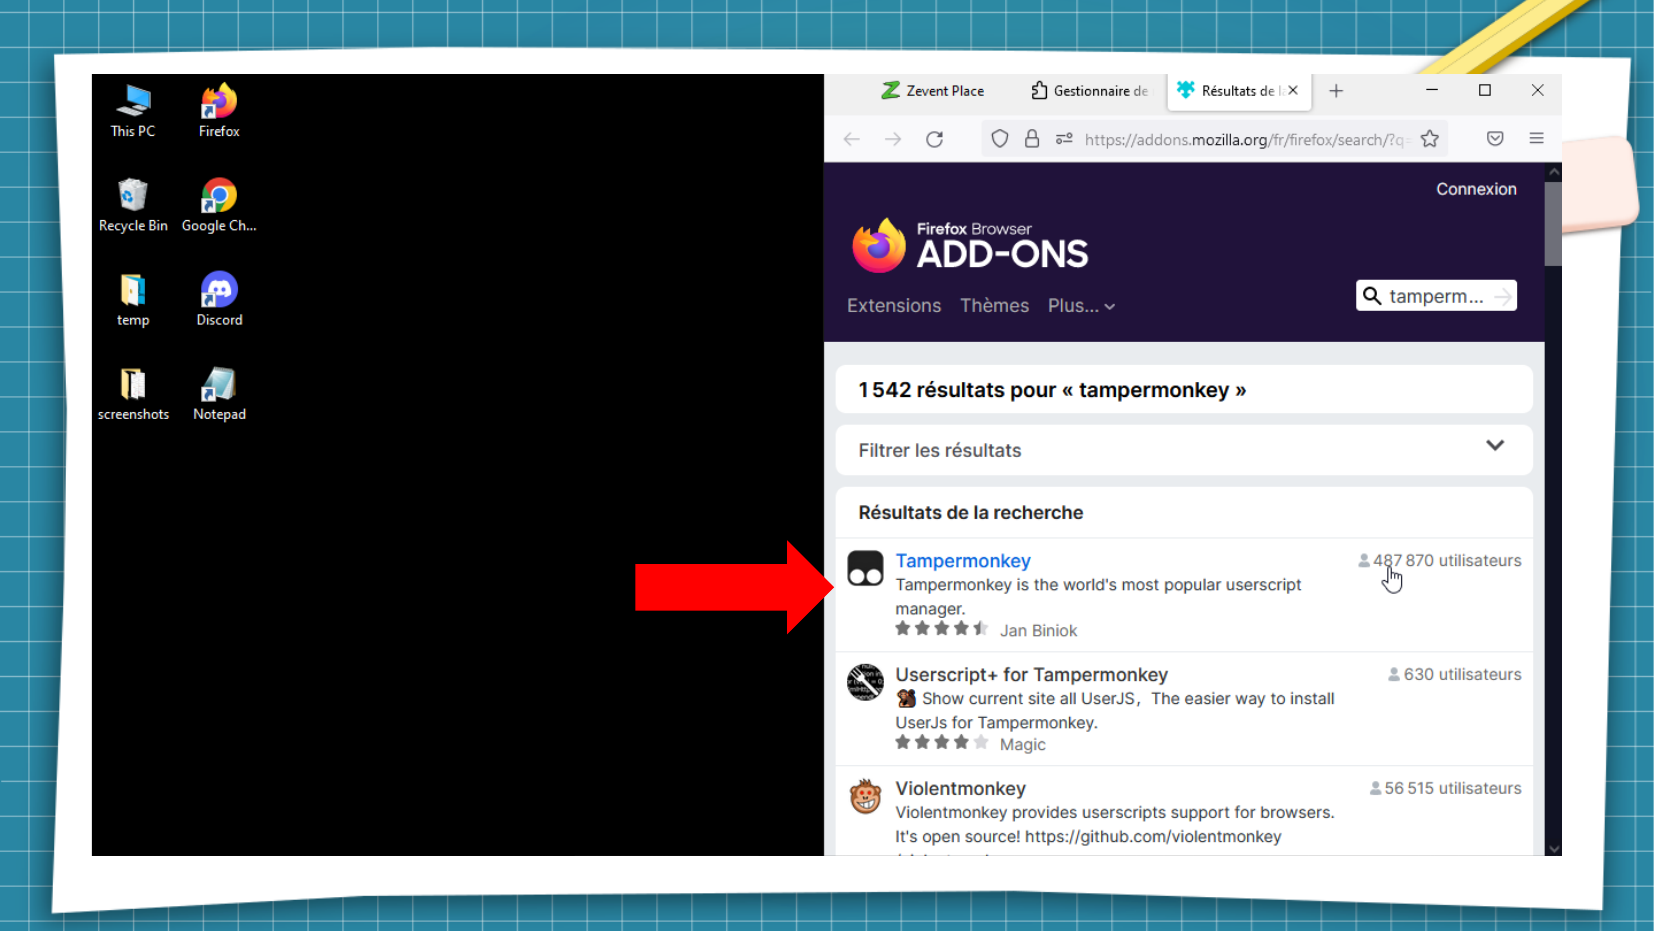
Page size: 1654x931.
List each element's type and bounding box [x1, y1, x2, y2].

picture [91, 74, 1562, 856]
text_box [636, 542, 833, 632]
